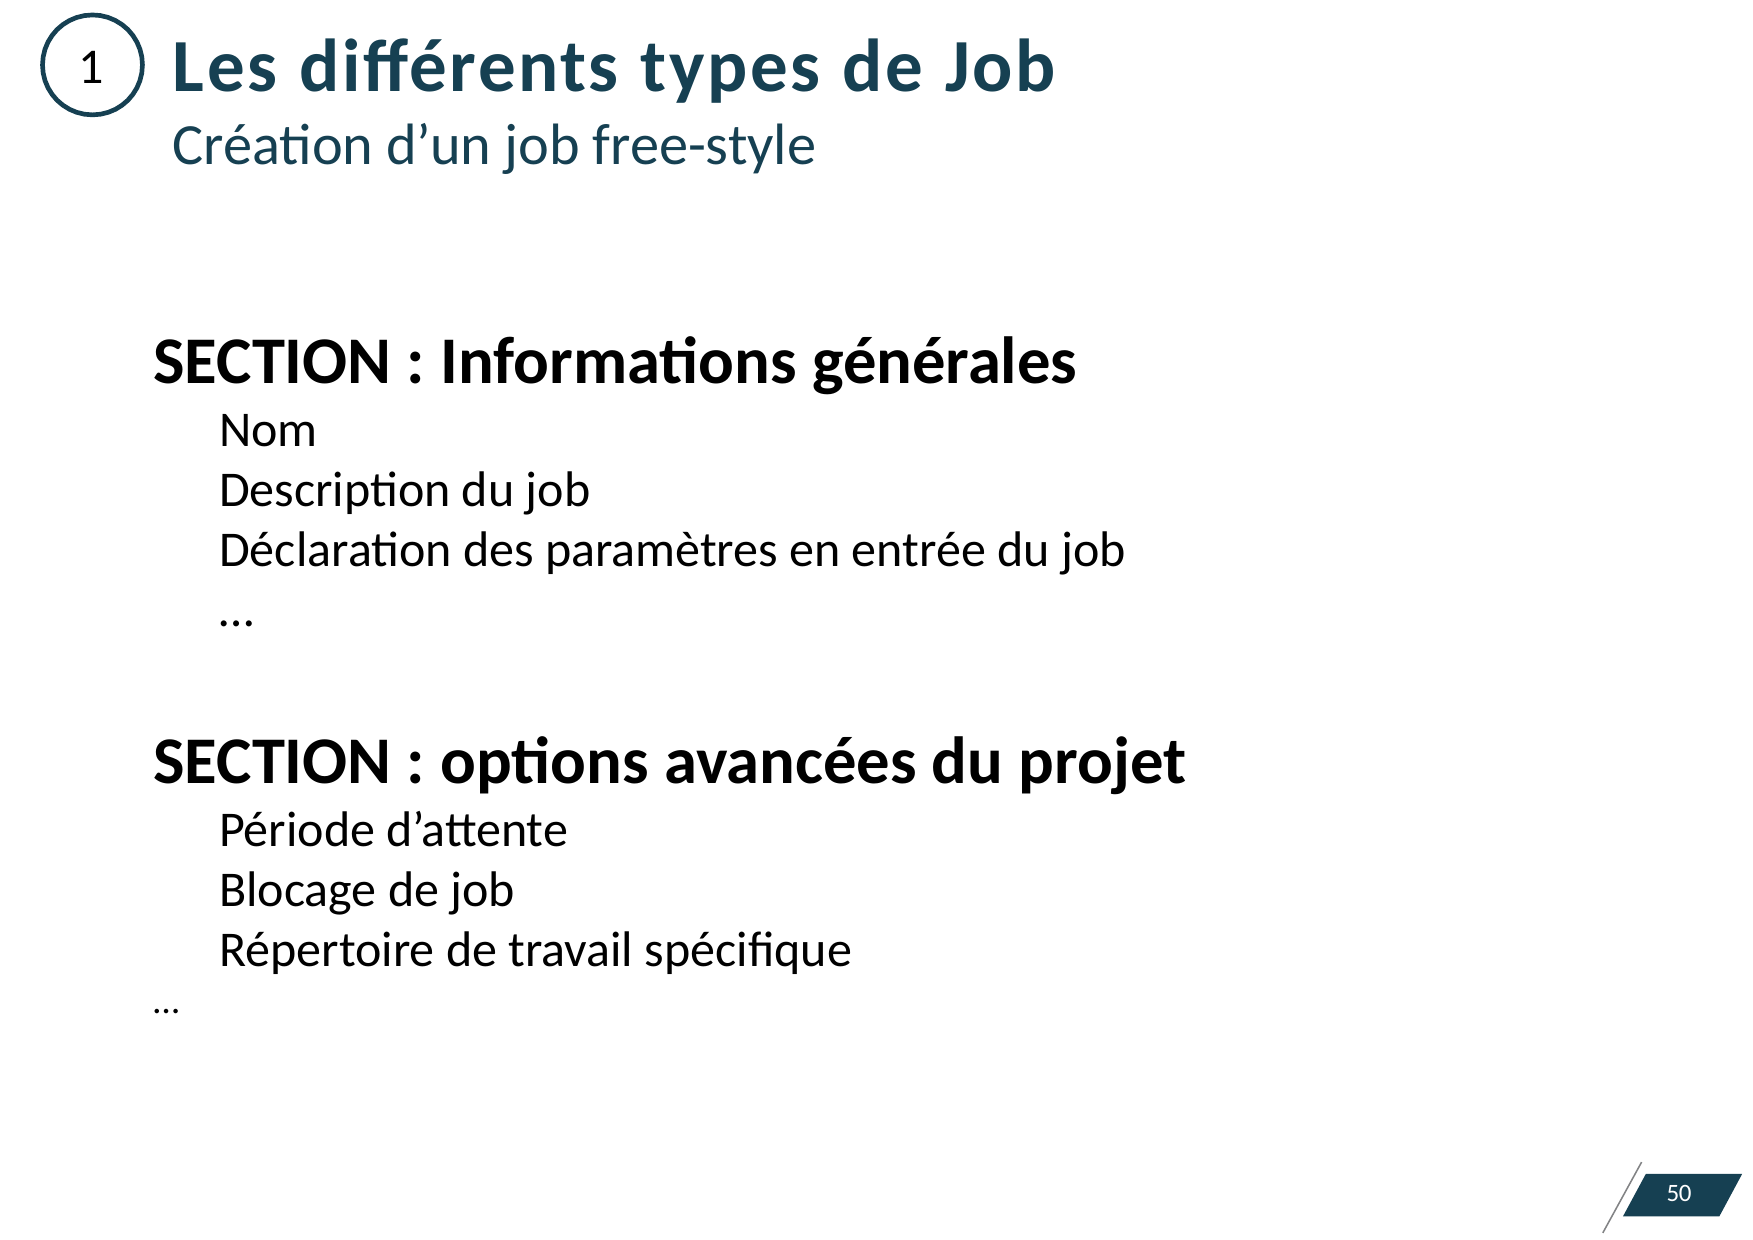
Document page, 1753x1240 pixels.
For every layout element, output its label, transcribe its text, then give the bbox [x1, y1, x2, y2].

title Les différents types de Job Création d’un job free-style [172, 16, 1580, 178]
text_box SECTION : Informations générales Nom Description du job Déclaration des paramètres en entrée du job … SECTION : options avancées du projet Période d’attente Blocage de job Répertoire de travail spécifique … [138, 309, 1614, 1029]
text_box 1 [76, 31, 109, 94]
text_box 50 [1638, 1169, 1707, 1215]
